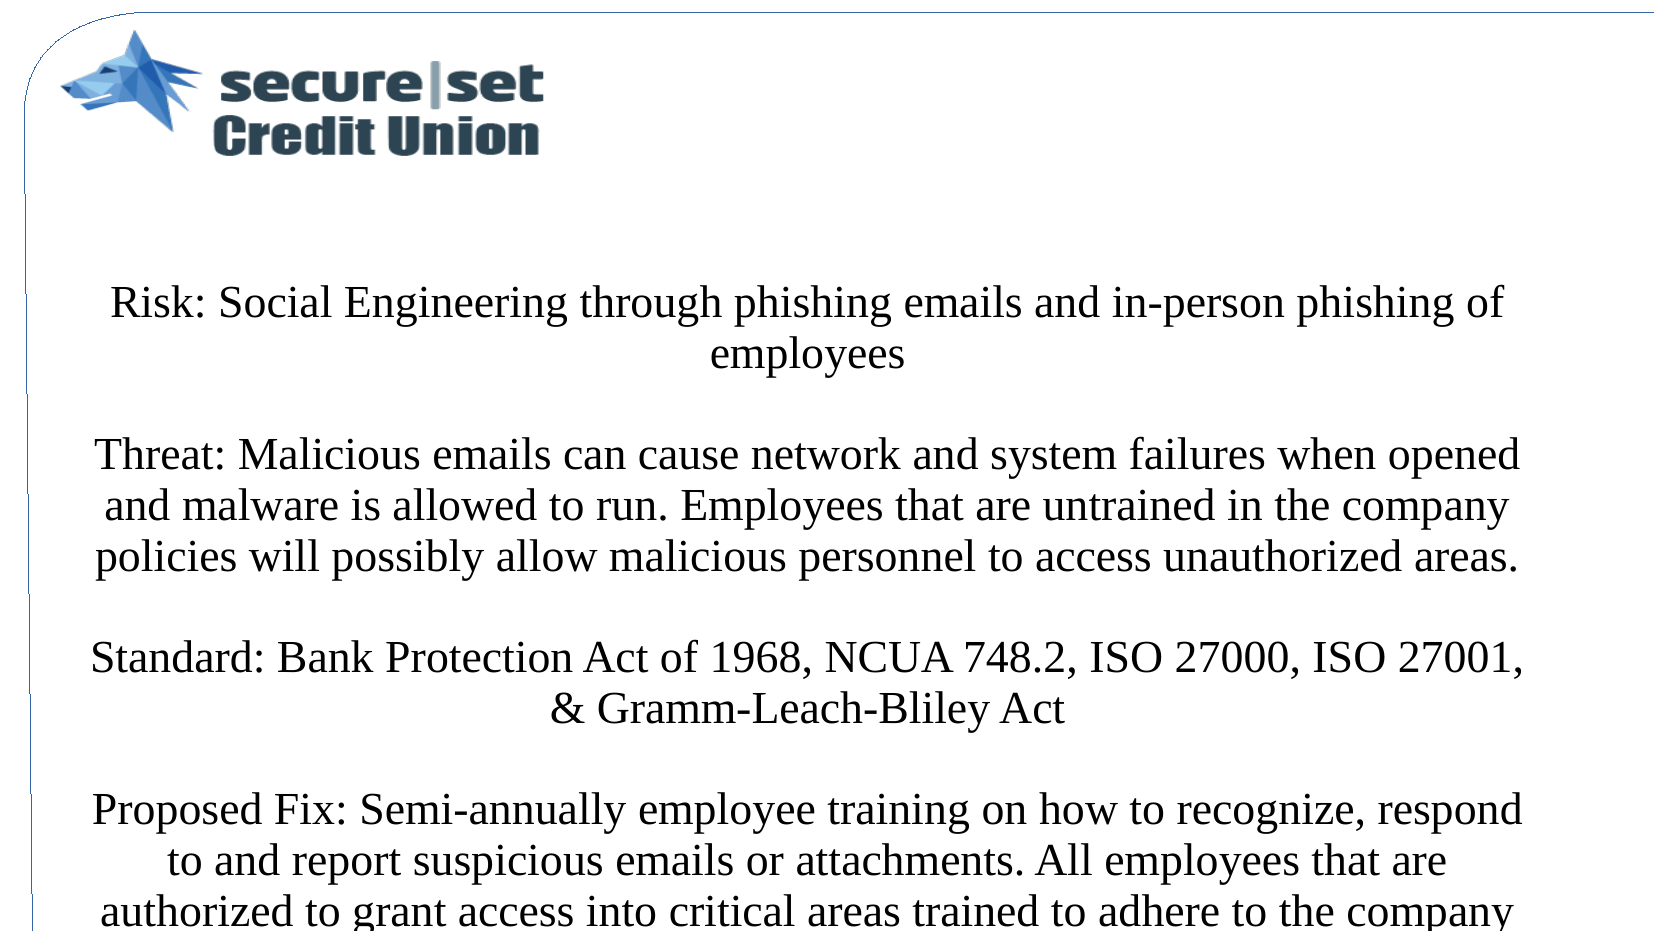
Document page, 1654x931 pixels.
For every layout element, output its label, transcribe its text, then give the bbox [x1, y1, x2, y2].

text_box Risk: Social Engineering through phishing emails and in-person phishing of employees Threat: Malicious emails can cause network and system failures when opened and malware is allowed to run. Employees that are untrained in the company policies will possibly allow malicious personnel to access unauthorized areas. Standard: Bank Protection Act of 1968, NCUA 748.2, ISO 27000, ISO 27001, & Gramm-Leach-Bliley Act Proposed Fix: Semi-annually employee training on how to recognize, respond to and report suspicious emails or attachments. All employees that are authorized to grant access into critical areas trained to adhere to the company policies. [83, 243, 1533, 931]
picture [59, 29, 546, 171]
